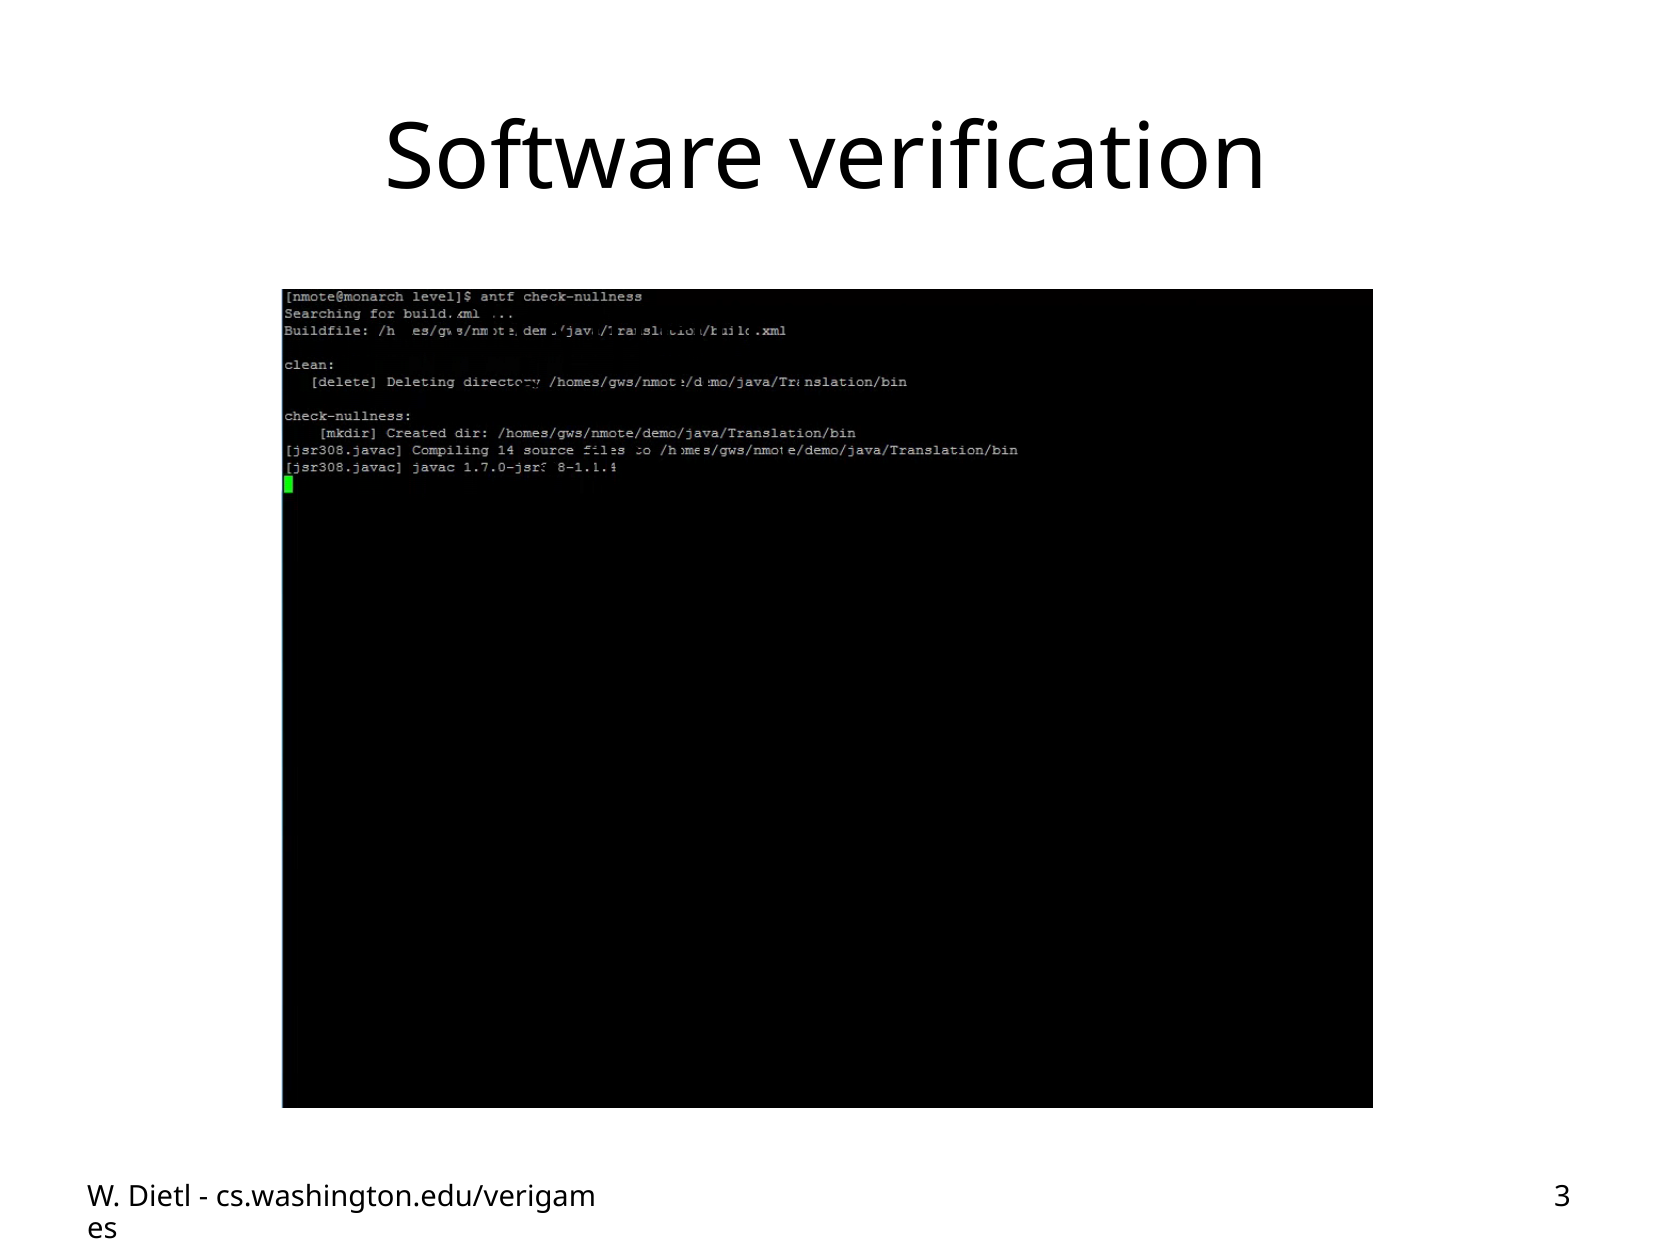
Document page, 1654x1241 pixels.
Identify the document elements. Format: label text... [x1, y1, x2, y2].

picture [281, 289, 1373, 1108]
title Software verification [82, 49, 1571, 257]
